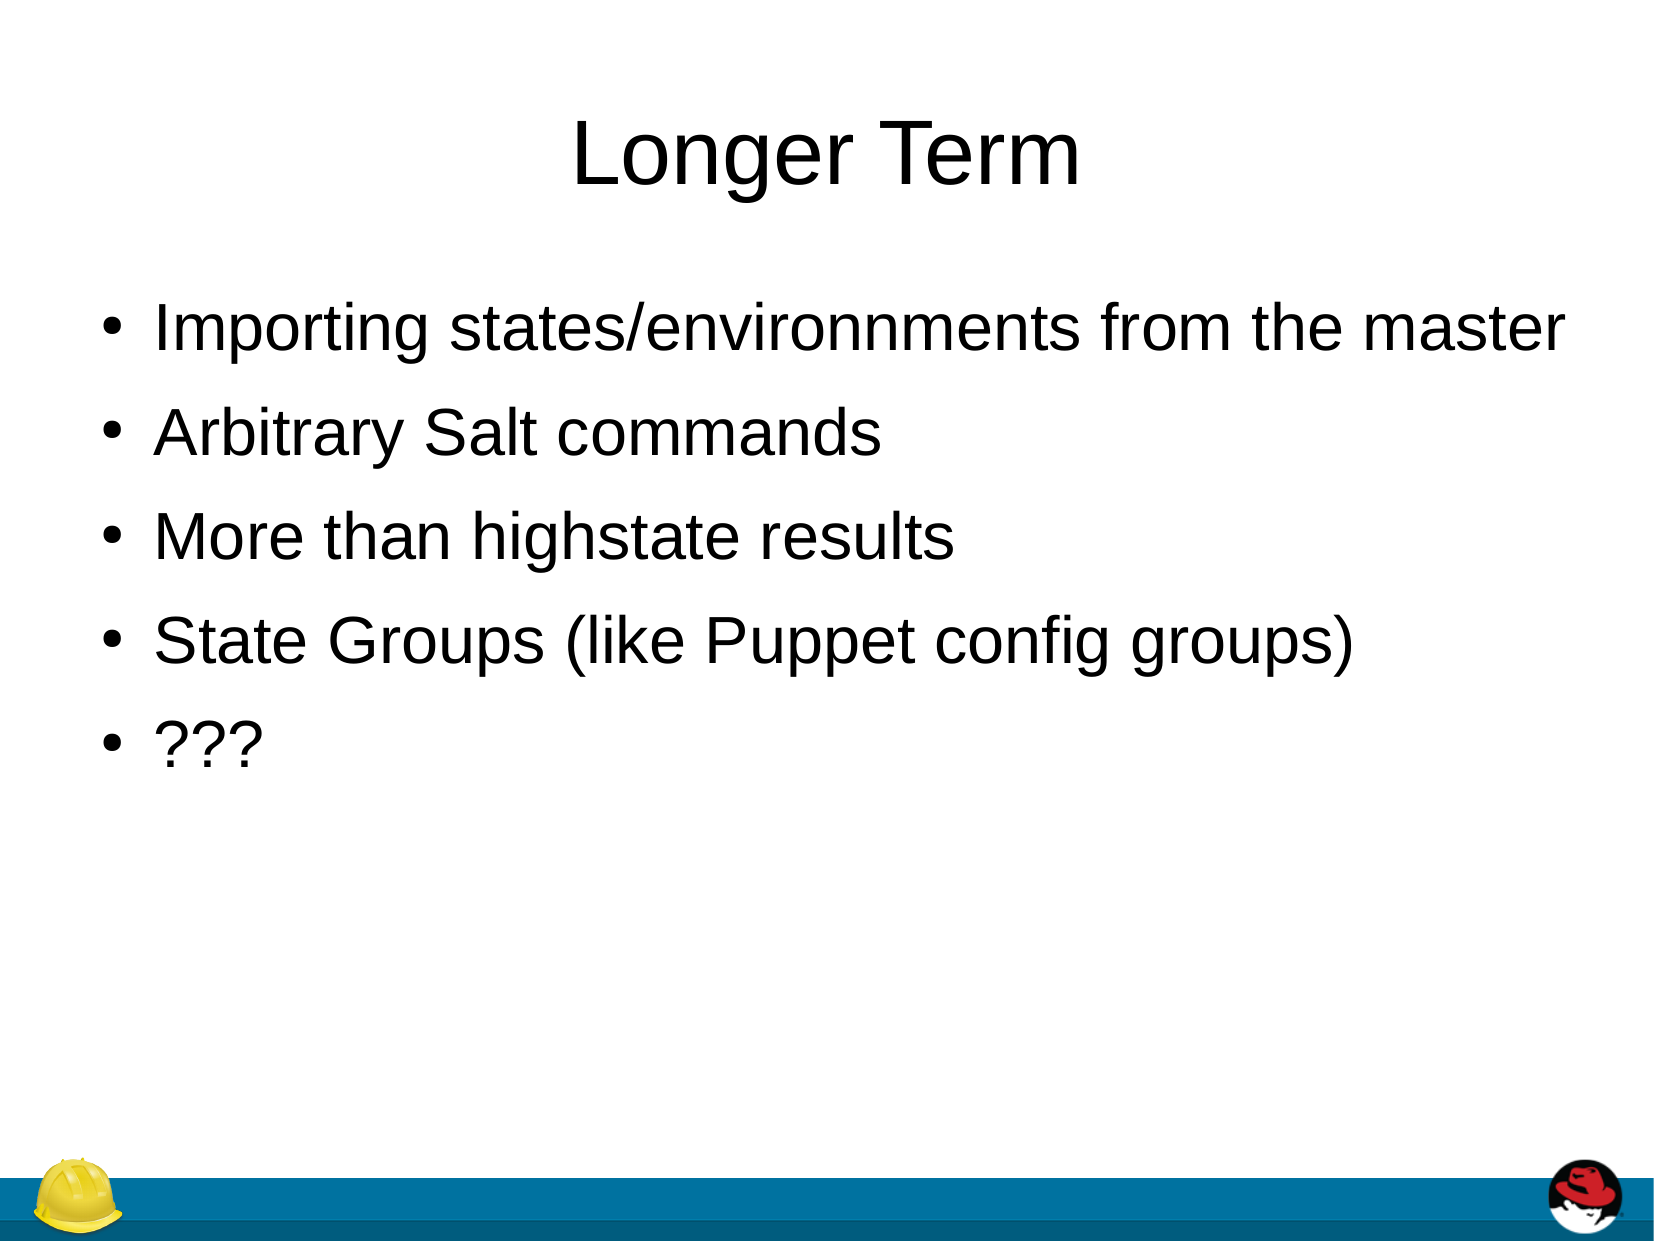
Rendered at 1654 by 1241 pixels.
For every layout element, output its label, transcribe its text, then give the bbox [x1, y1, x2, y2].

title Longer Term [82, 49, 1571, 257]
list Importing states/environnments from the master Arbitrary Salt commands More than highstate results State Groups (like Puppet config groups) ??? [82, 290, 1571, 1010]
picture [1547, 1157, 1630, 1233]
picture [23, 1145, 130, 1235]
